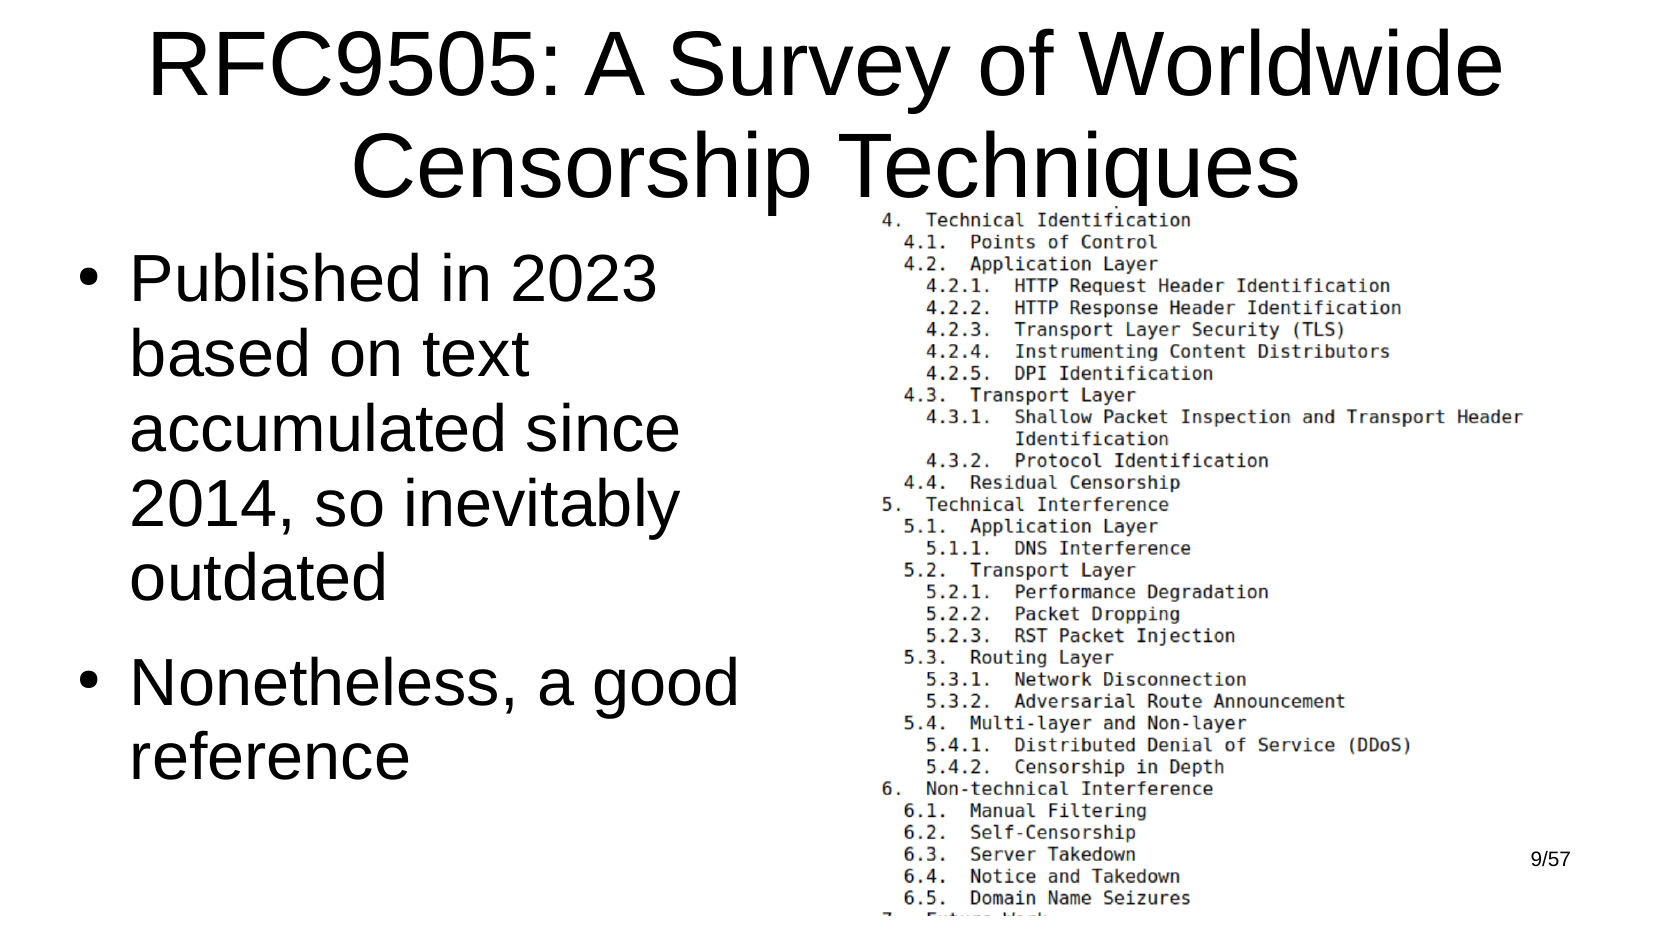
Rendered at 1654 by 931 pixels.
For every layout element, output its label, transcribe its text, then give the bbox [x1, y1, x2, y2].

title RFC9505: A Survey of Worldwide Censorship Techniques [82, 12, 1571, 218]
list Published in 2023 based on text accumulated since 2014, so inevitably outdated Nonetheless, a good reference [59, 241, 839, 875]
picture [846, 206, 1524, 916]
